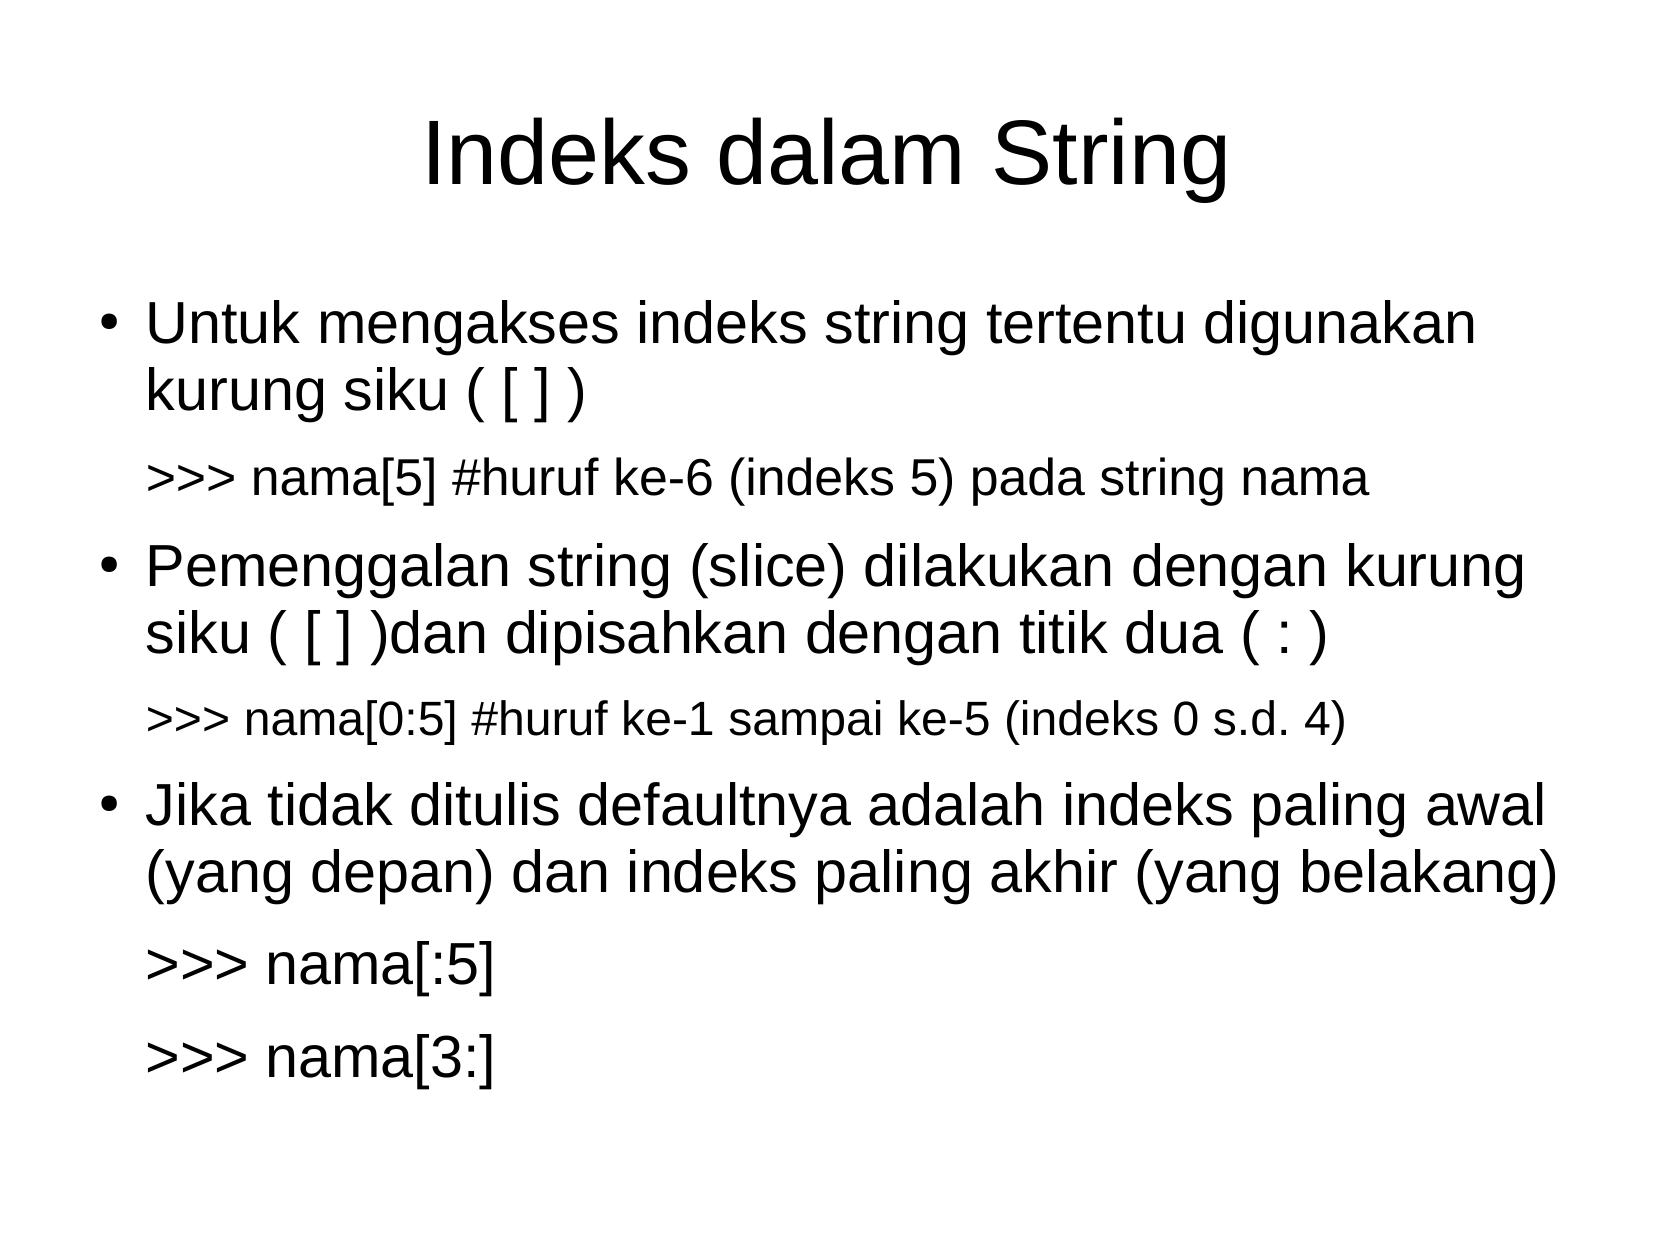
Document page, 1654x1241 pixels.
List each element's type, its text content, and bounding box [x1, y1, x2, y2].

list Untuk mengakses indeks string tertentu digunakan kurung siku ( [ ] ) >>> nama[5] #huruf ke-6 (indeks 5) pada string nama Pemenggalan string (slice) dilakukan dengan kurung siku ( [ ] )dan dipisahkan dengan titik dua ( : ) >>> nama[0:5] #huruf ke-1 sampai ke-5 (indeks 0 s.d. 4) Jika tidak ditulis defaultnya adalah indeks paling awal (yang depan) dan indeks paling akhir (yang belakang) >>> nama[:5] >>> nama[3:] [82, 290, 1571, 1141]
title Indeks dalam String [82, 49, 1571, 257]
